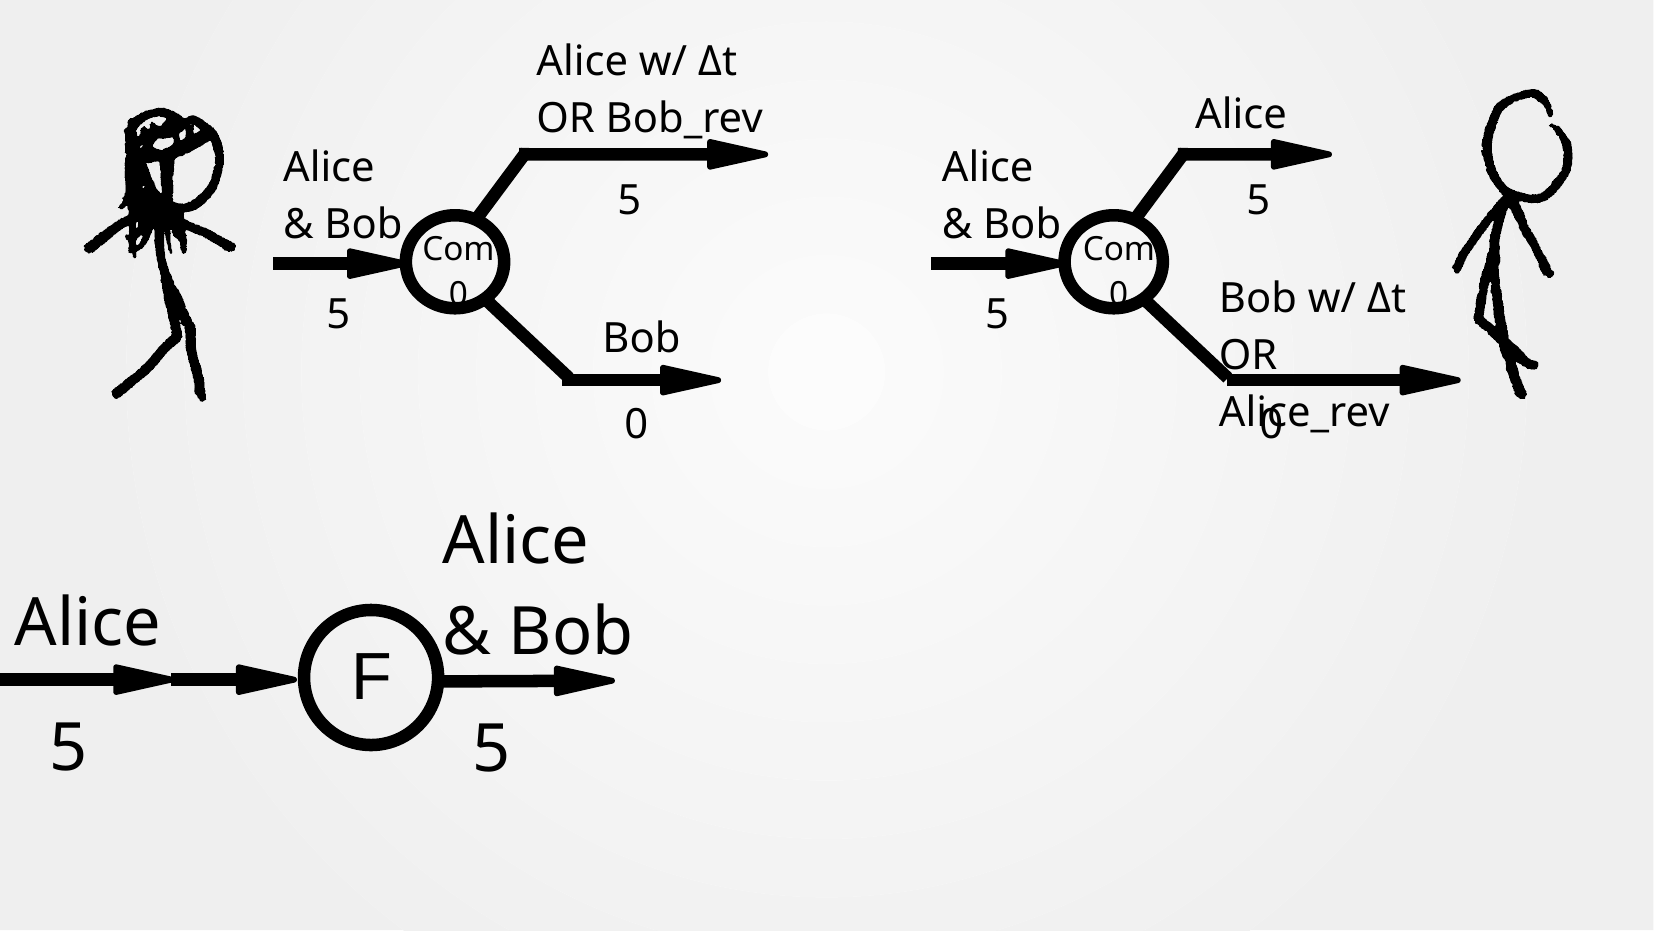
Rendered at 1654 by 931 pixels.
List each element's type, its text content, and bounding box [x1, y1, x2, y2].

text_box 5 [602, 162, 657, 233]
text_box Bob w/ Δt OR Alice_rev [1204, 260, 1471, 376]
text_box Alice w/ Δt OR Bob_rev [521, 23, 781, 139]
picture [82, 106, 238, 402]
text_box 5 [970, 276, 1025, 347]
text_box Com 0 [1068, 217, 1186, 316]
text_box 5 [311, 276, 367, 347]
text_box F [336, 632, 426, 722]
text_box 0 [1244, 386, 1308, 457]
text_box Alice & Bob [268, 129, 442, 256]
picture [1448, 85, 1576, 402]
text_box Alice & Bob [427, 485, 665, 669]
text_box 0 [609, 386, 673, 457]
text_box 0 [1293, 406, 1305, 413]
text_box 5 [1231, 162, 1287, 233]
text_box Alice [0, 566, 192, 662]
text_box Alice [1180, 76, 1321, 143]
text_box 5 [34, 691, 121, 794]
text_box Com 0 [407, 217, 526, 316]
text_box 5 [457, 692, 532, 795]
text_box Alice & Bob [927, 129, 1101, 256]
text_box Bob [587, 300, 698, 366]
